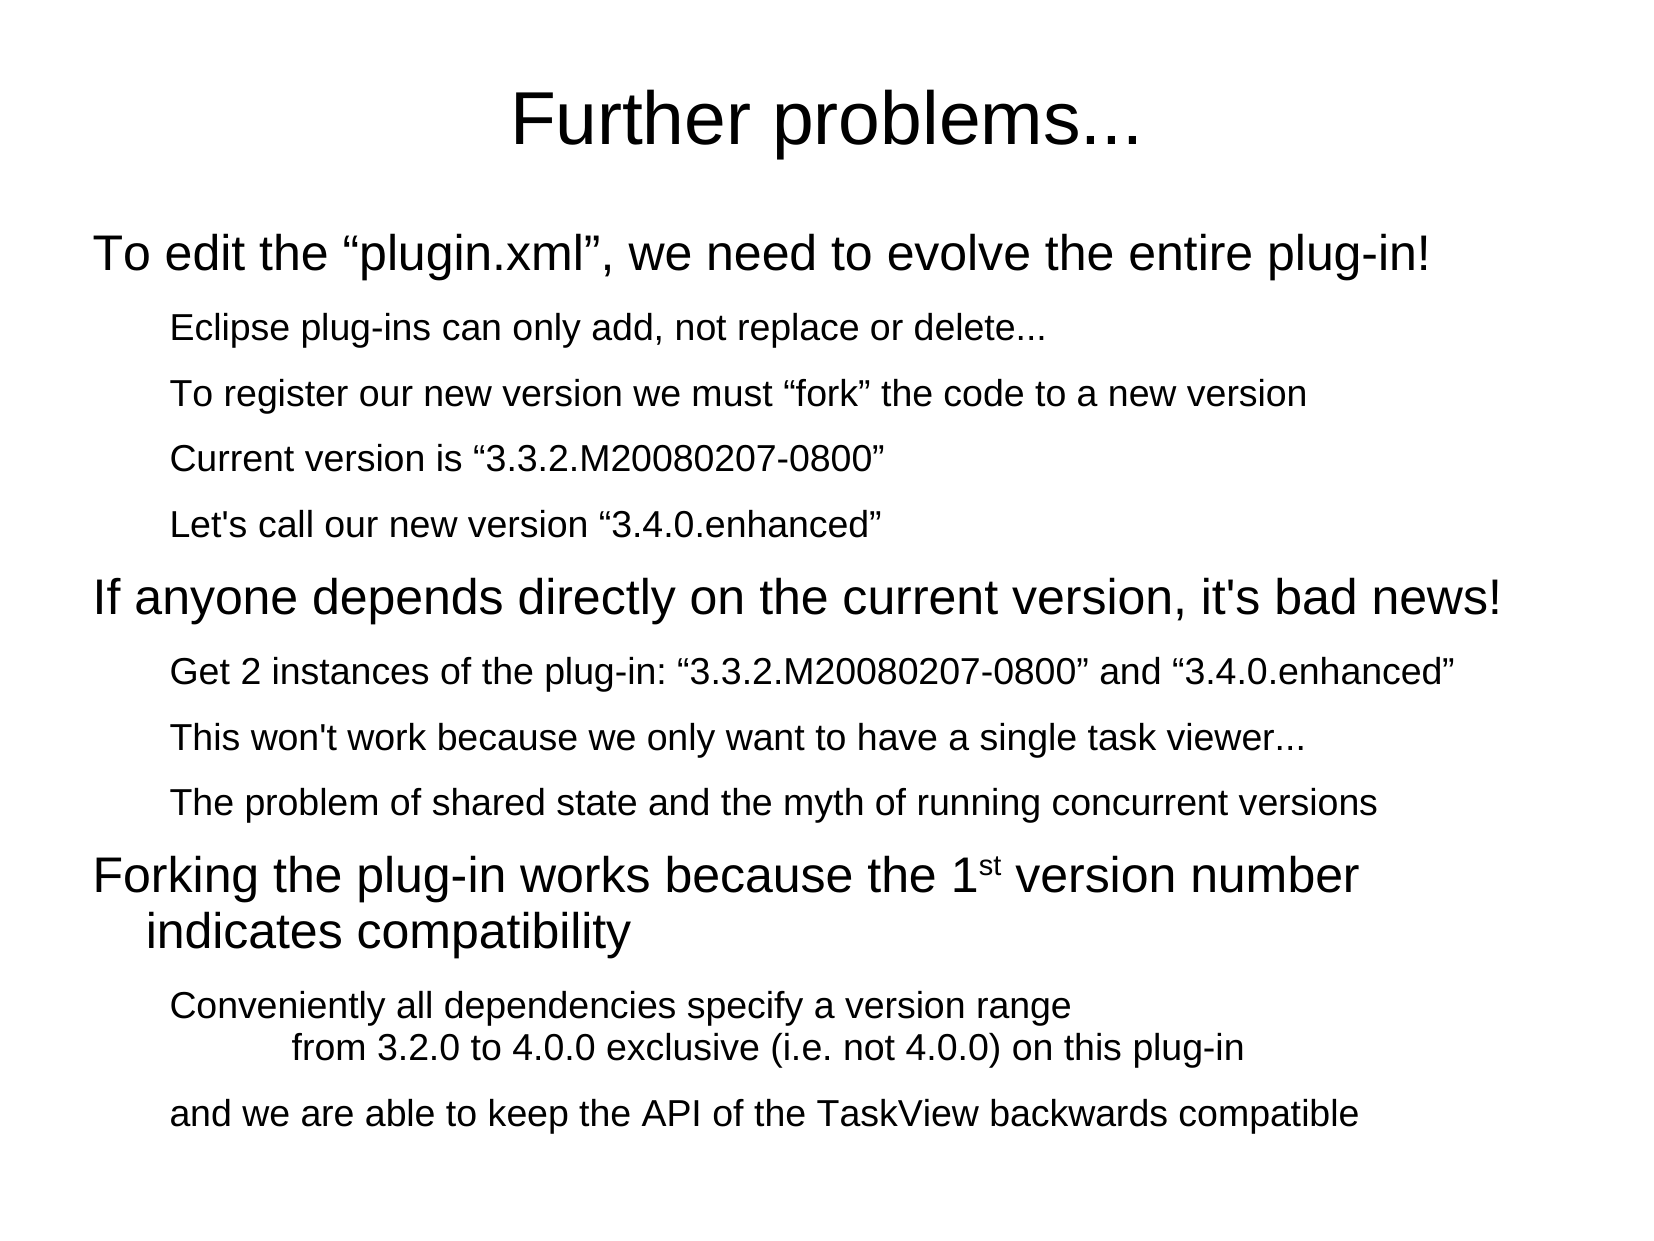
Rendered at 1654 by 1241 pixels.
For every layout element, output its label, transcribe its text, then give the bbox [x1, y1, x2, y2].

title Further problems... [82, 56, 1571, 181]
list To edit the “plugin.xml”, we need to evolve the entire plug-in! Eclipse plug-ins can only add, not replace or delete... To register our new version we must “fork” the code to a new version Current version is “3.3.2.M20080207-0800” Let's call our new version “3.4.0.enhanced” If anyone depends directly on the current version, it's bad news! Get 2 instances of the plug-in: “3.3.2.M20080207-0800” and “3.4.0.enhanced” This won't work because we only want to have a single task viewer... The problem of shared state and the myth of running concurrent versions Forking the plug-in works because the 1st version number indicates compatibility Conveniently all dependencies specify a version range from 3.2.0 to 4.0.0 exclusive (i.e. not 4.0.0) on this plug-in and we are able to keep the API of the TaskView backwards compatible [75, 225, 1564, 1138]
